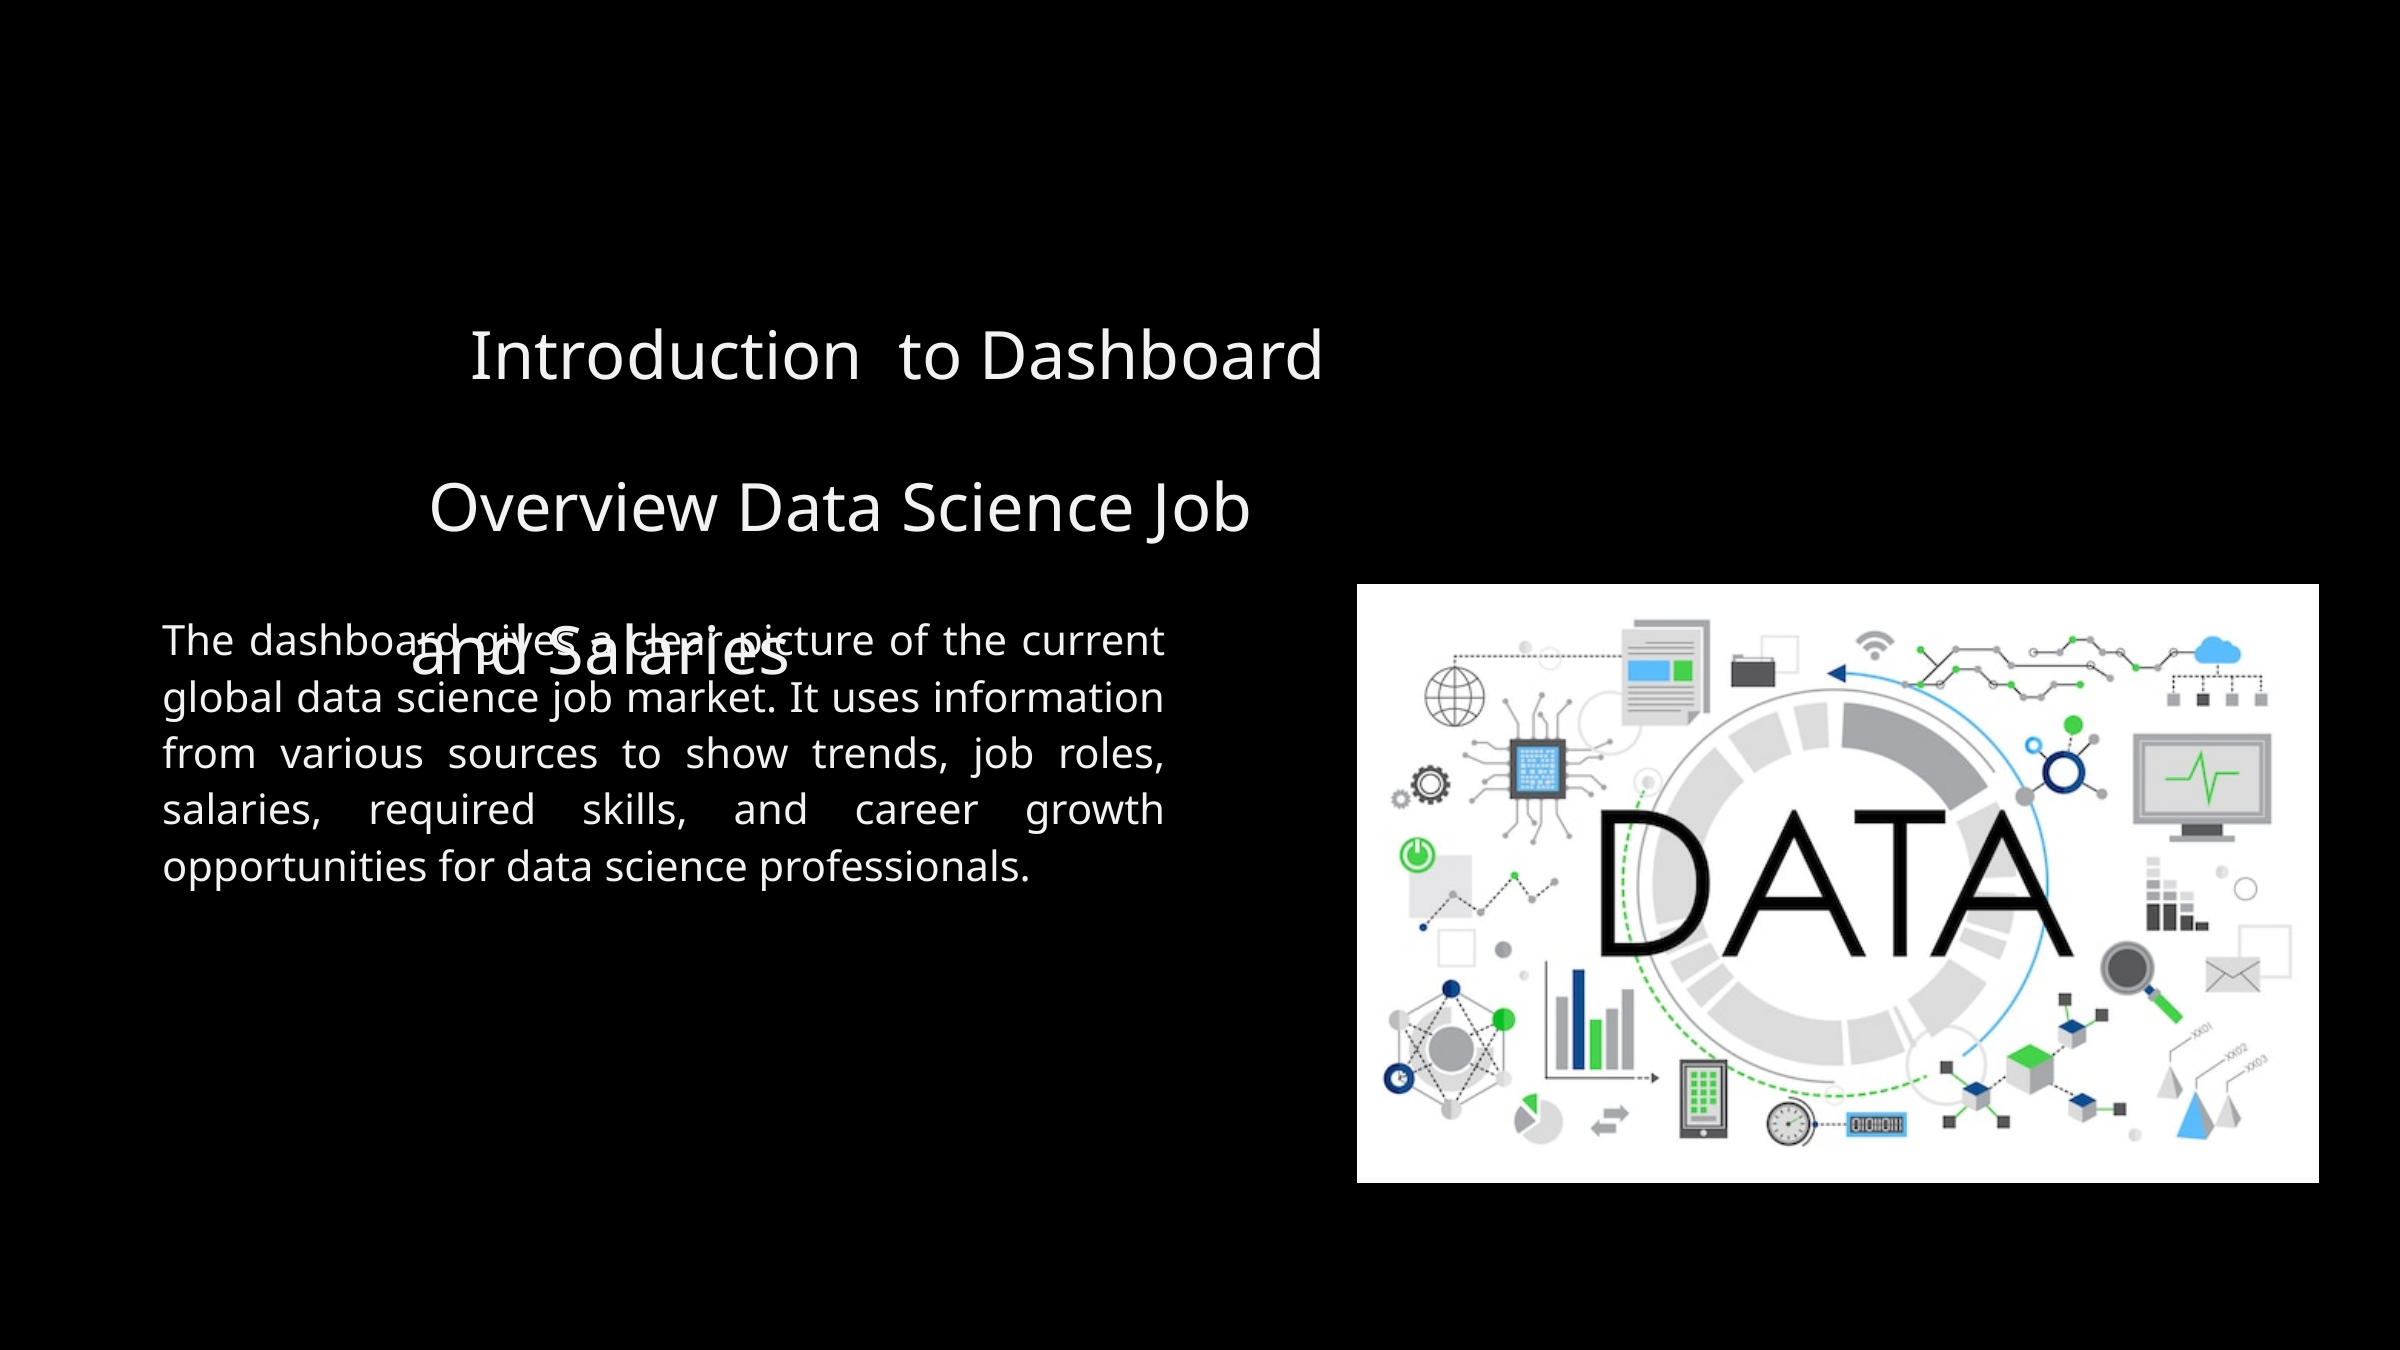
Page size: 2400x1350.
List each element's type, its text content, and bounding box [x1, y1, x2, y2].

text_box The dashboard gives a clear picture of the current global data science job market. It uses information from various sources to show trends, job roles, salaries, required skills, and career growth opportunities for data science professionals. [162, 608, 1201, 1103]
text_box Introduction to Dashboard Overview Data Science Job and Salaries [0, 259, 1383, 551]
picture [1357, 584, 2319, 1184]
